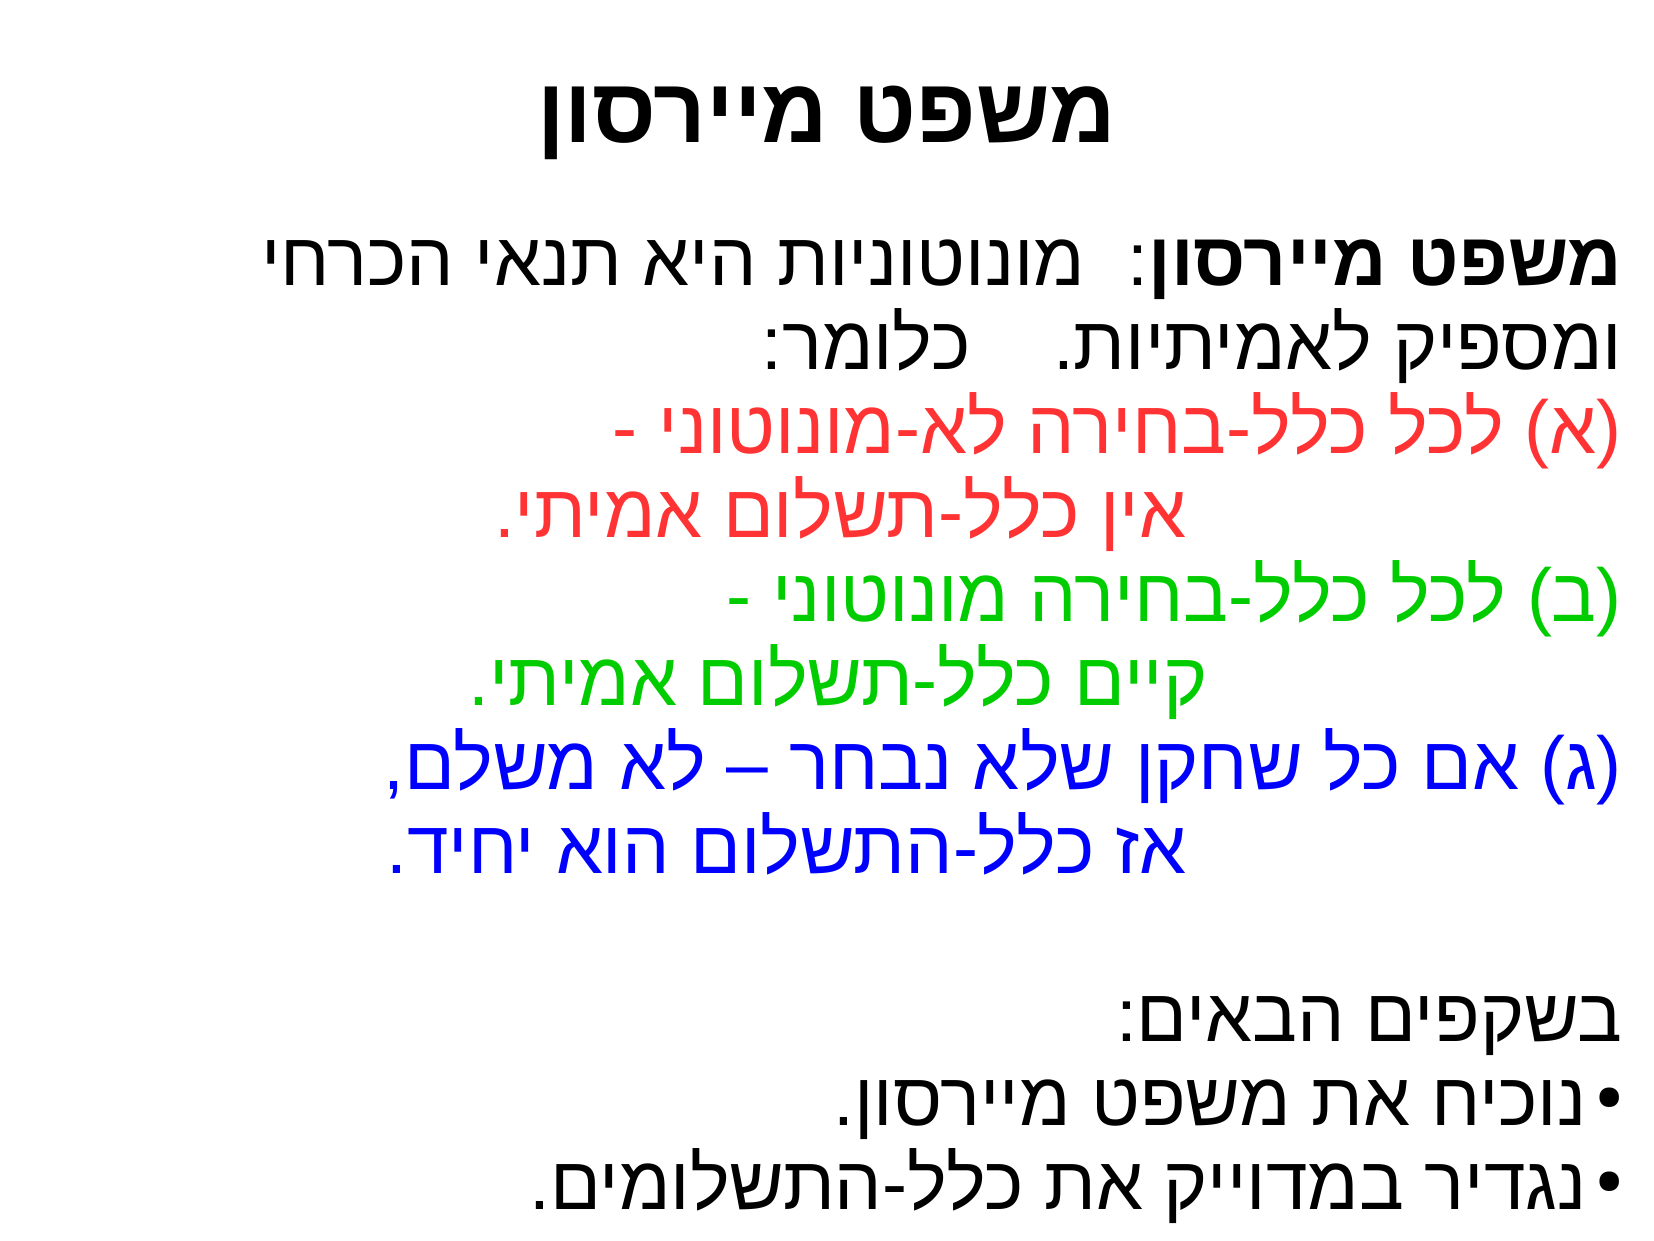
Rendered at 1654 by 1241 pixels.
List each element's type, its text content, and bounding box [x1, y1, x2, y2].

title משפט מיירסון [0, 0, 1654, 225]
text_box משפט מיירסון: מונוטוניות היא תנאי הכרחי ומספיק לאמיתיות. כלומר: (א) לכל כלל-בחירה לא-מונוטוני - אין כלל-תשלום אמיתי. (ב) לכל כלל-בחירה מונוטוני - קיים כלל-תשלום אמיתי. (ג) אם כל שחקן שלא נבחר – לא משלם, אז כלל-התשלום הוא יחיד. בשקפים הבאים: נוכיח את משפט מיירסון. נגדיר במדוייק את כלל-התשלומים. [17, 210, 1638, 1234]
